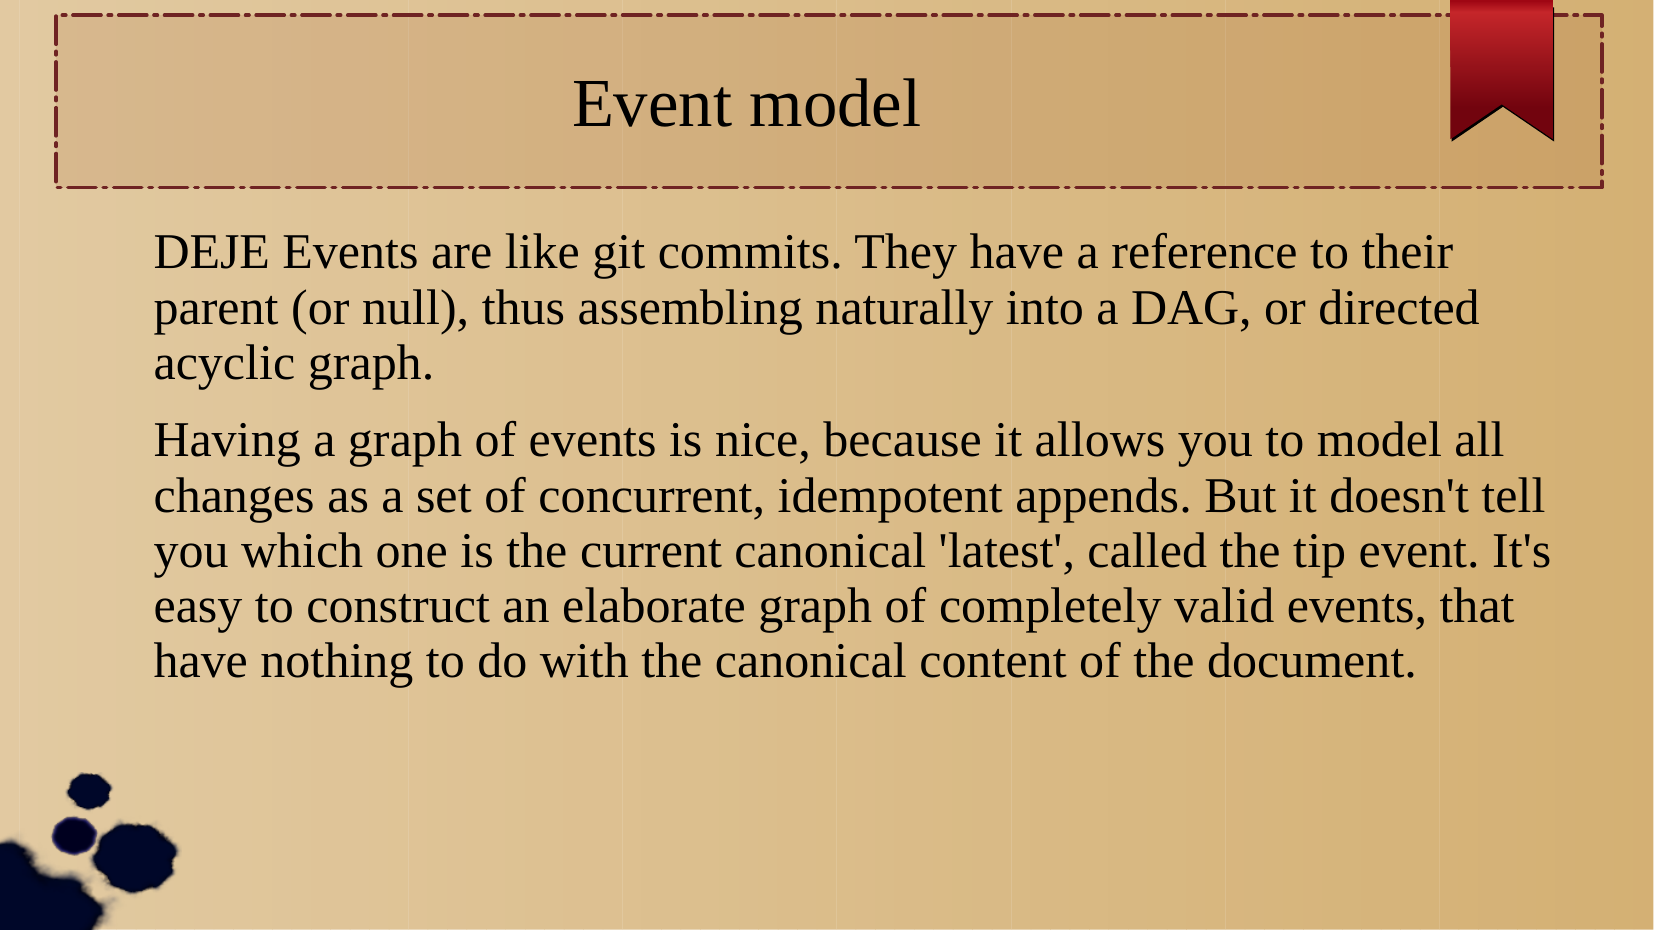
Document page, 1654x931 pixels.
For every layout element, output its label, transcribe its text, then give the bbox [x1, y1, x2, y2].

title Event model [82, 35, 1412, 172]
list DEJE Events are like git commits. They have a reference to their parent (or null), thus assembling naturally into a DAG, or directed acyclic graph. Having a graph of events is nice, because it allows you to model all changes as a set of concurrent, idempotent appends. But it doesn't tell you which one is the current canonical 'latest', called the tip event. It's easy to construct an elaborate graph of completely valid events, that have nothing to do with the canonical content of the document. [82, 224, 1571, 764]
